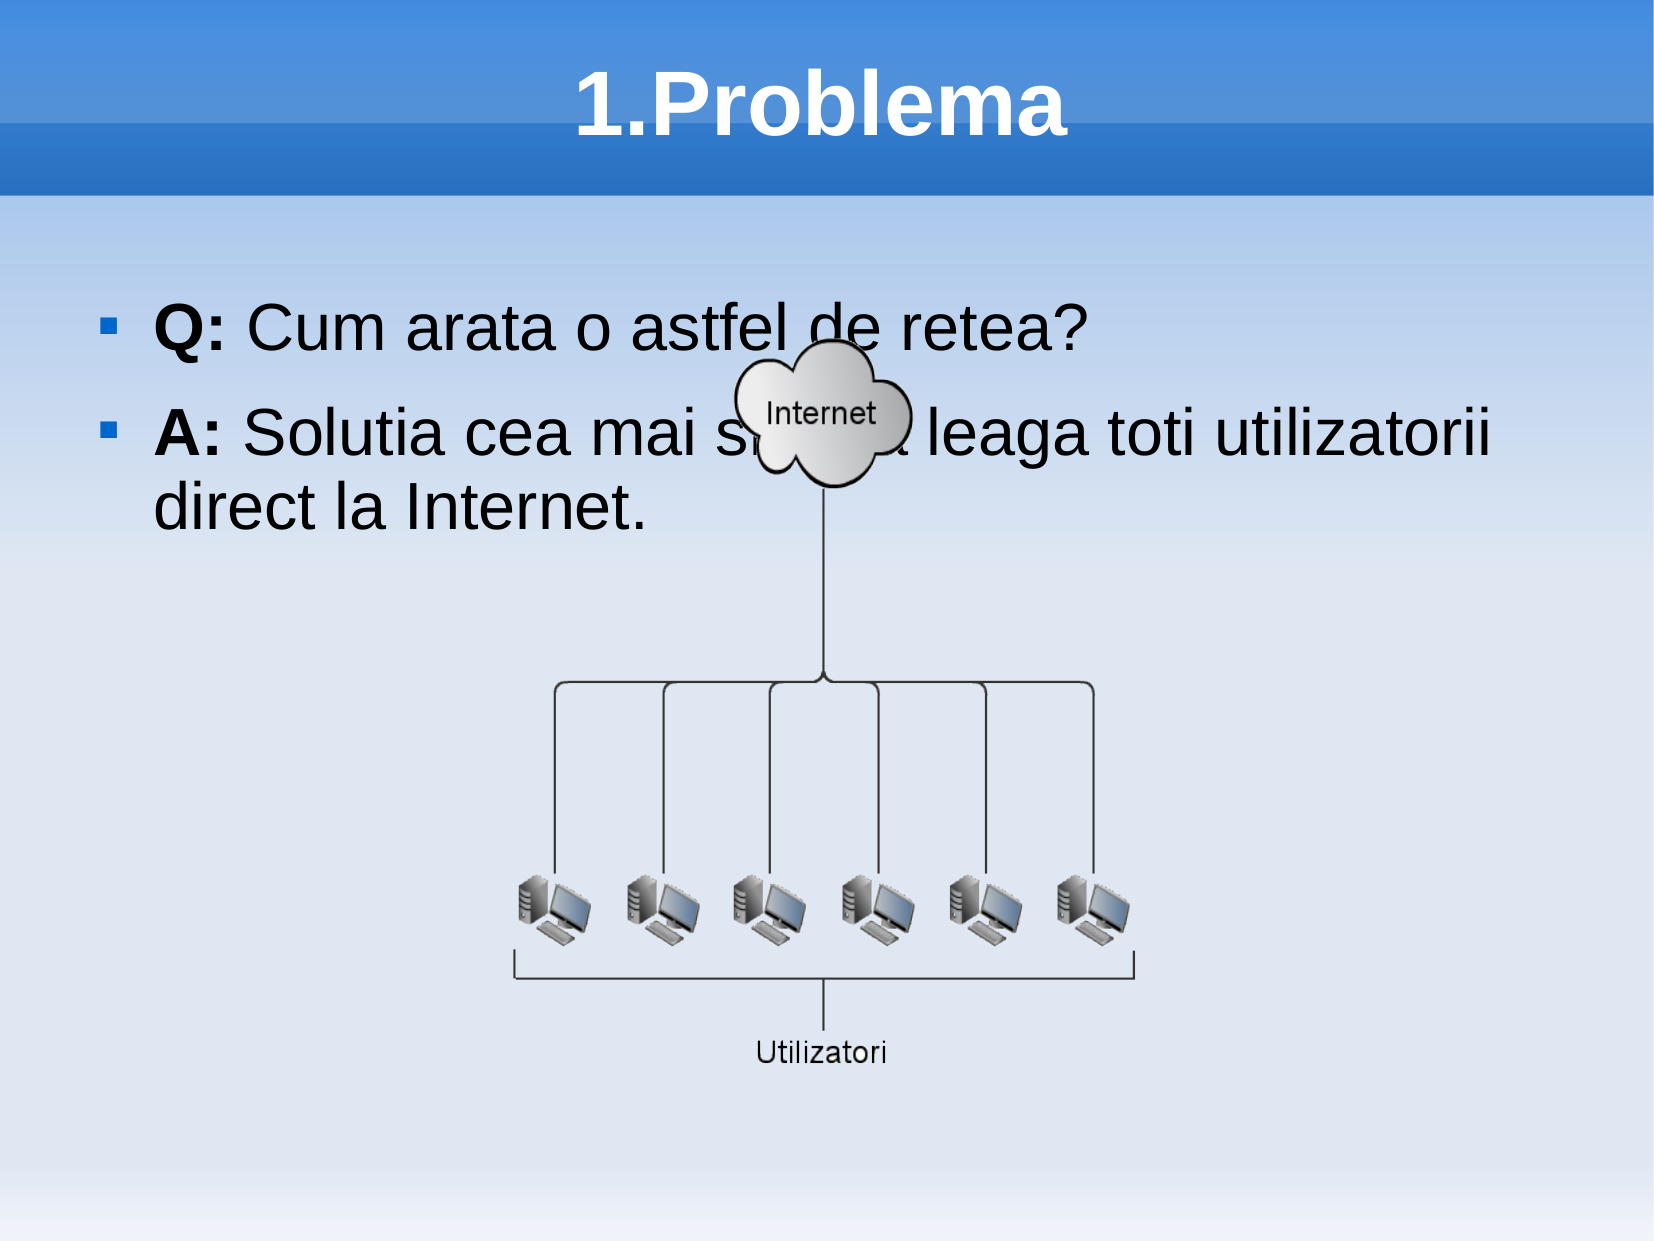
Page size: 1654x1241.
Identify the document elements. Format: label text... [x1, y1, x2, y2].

list Q: Cum arata o astfel de retea? A: Solutia cea mai simpla leaga toti utilizatorii direct la Internet. [82, 290, 417, 1094]
picture [0, 0, 1654, 1241]
title 1.Problema [76, 7, 1565, 200]
